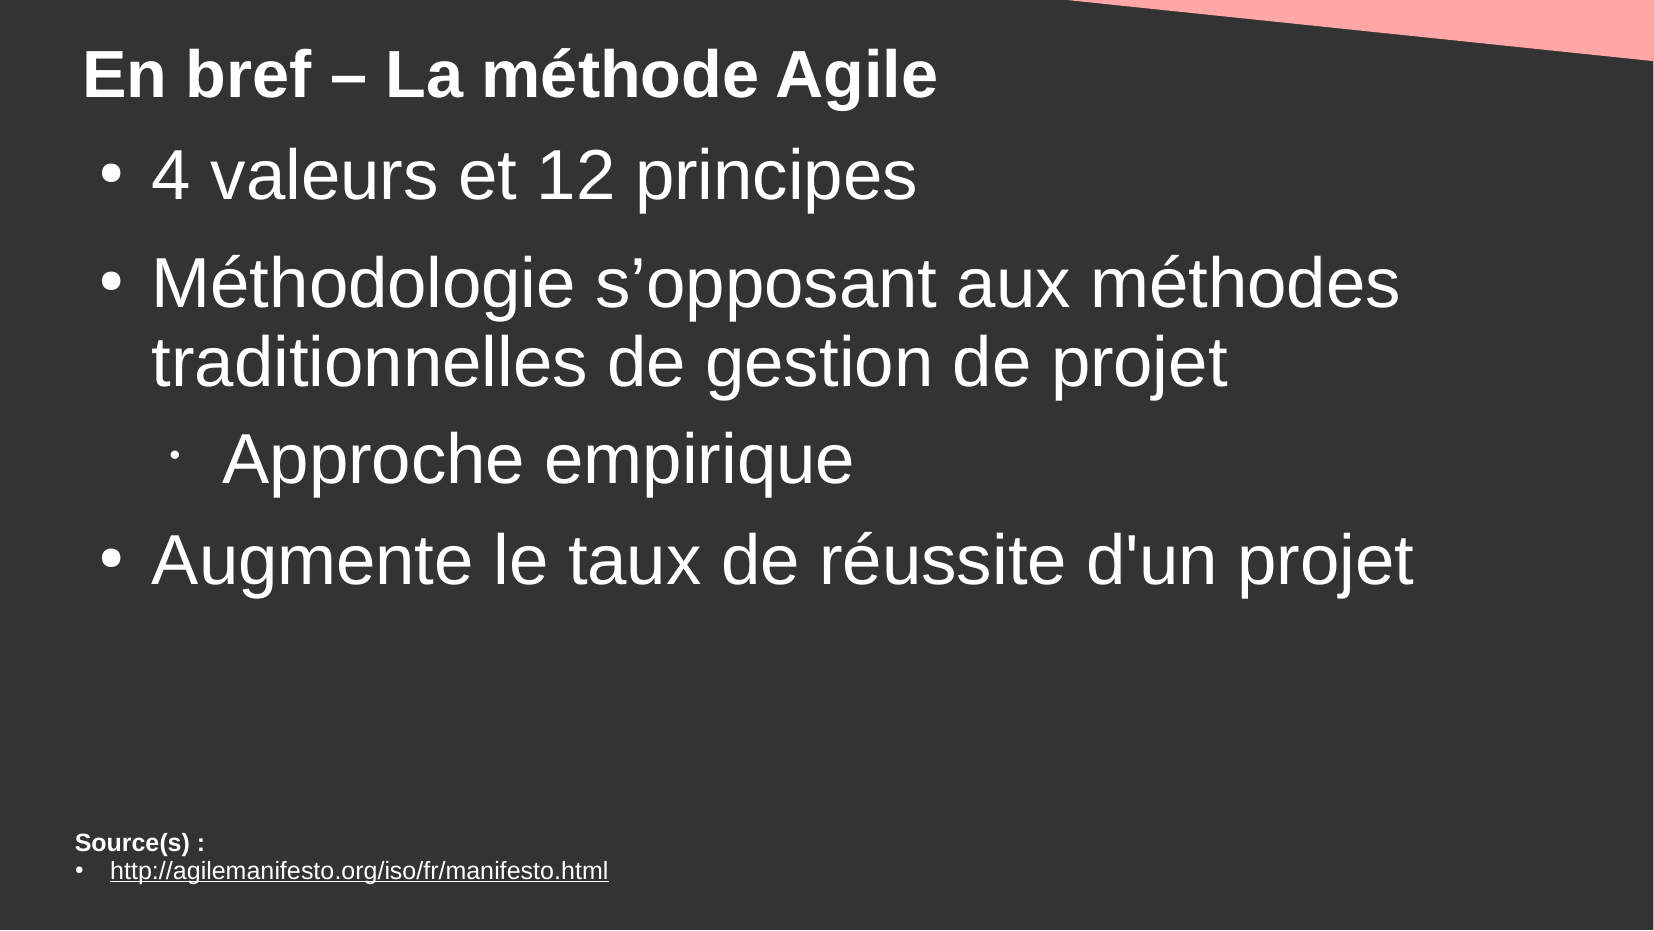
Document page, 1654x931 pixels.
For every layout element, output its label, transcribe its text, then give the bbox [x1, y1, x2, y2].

text_box [1066, 0, 1654, 62]
list 4 valeurs et 12 principes Méthodologie s’opposant aux méthodes traditionnelles de gestion de projet Approche empirique Augmente le taux de réussite d'un projet [80, 135, 1620, 777]
title En bref – La méthode Agile [82, 37, 1571, 122]
text_box Source(s) : http://agilemanifesto.org/iso/fr/manifesto.html [60, 821, 1546, 921]
